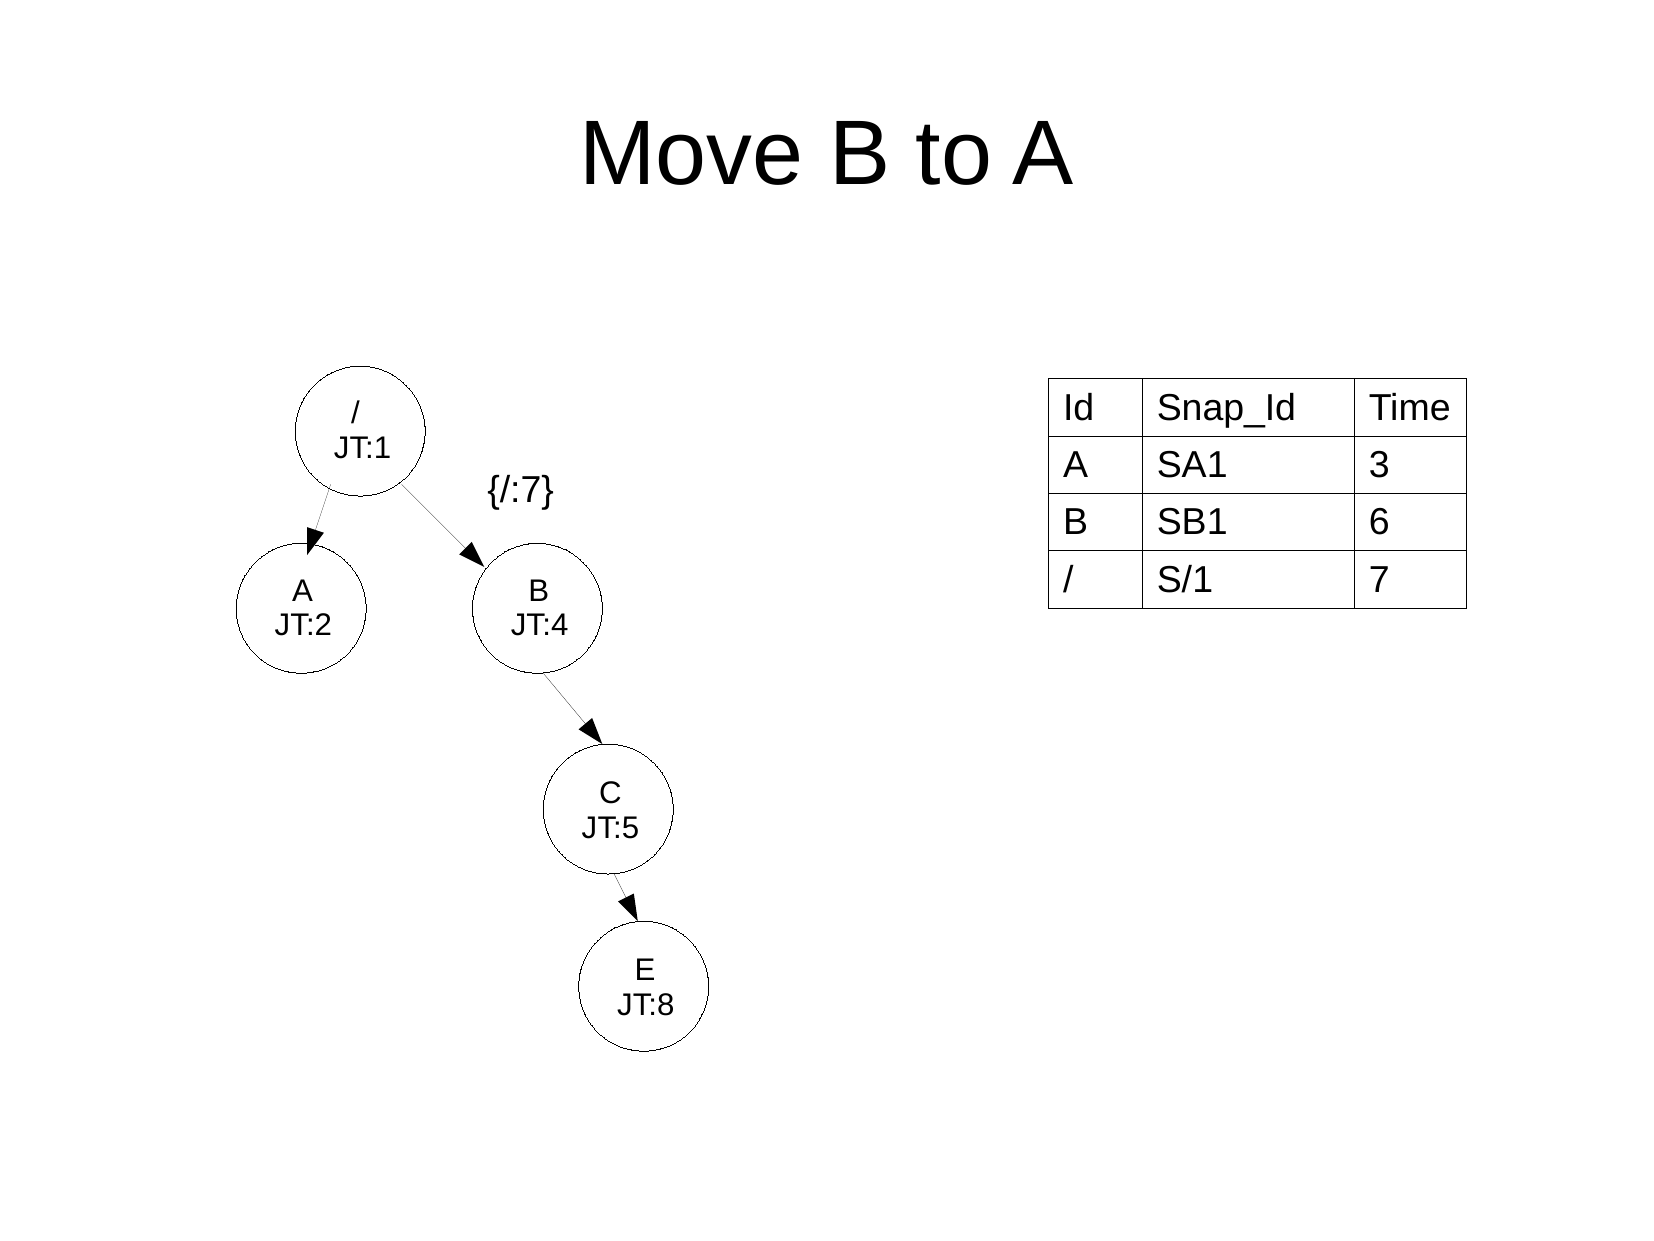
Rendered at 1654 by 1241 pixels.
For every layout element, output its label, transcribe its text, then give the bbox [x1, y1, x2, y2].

table_cell S/1 [1143, 551, 1354, 608]
table_cell B [1049, 494, 1142, 550]
table_cell 7 [1355, 551, 1466, 608]
table_cell SA1 [1143, 437, 1354, 493]
text_box B JT:4 [496, 565, 591, 650]
table_cell 6 [1355, 494, 1466, 550]
table_header Time [1355, 379, 1466, 436]
table_header Snap_Id [1143, 379, 1354, 436]
title Move B to A [82, 49, 1571, 257]
text_box A JT:2 [259, 565, 355, 650]
table_cell A [1049, 437, 1142, 493]
text_box E JT:8 [602, 944, 697, 1030]
table_cell / [1049, 551, 1142, 608]
table_cell SB1 [1143, 494, 1354, 550]
table_cell 3 [1355, 437, 1466, 493]
text_box {/:7} [472, 460, 615, 518]
text_box C JT:5 [566, 767, 662, 852]
table_header Id [1049, 379, 1142, 436]
text_box / JT:1 [318, 388, 414, 473]
